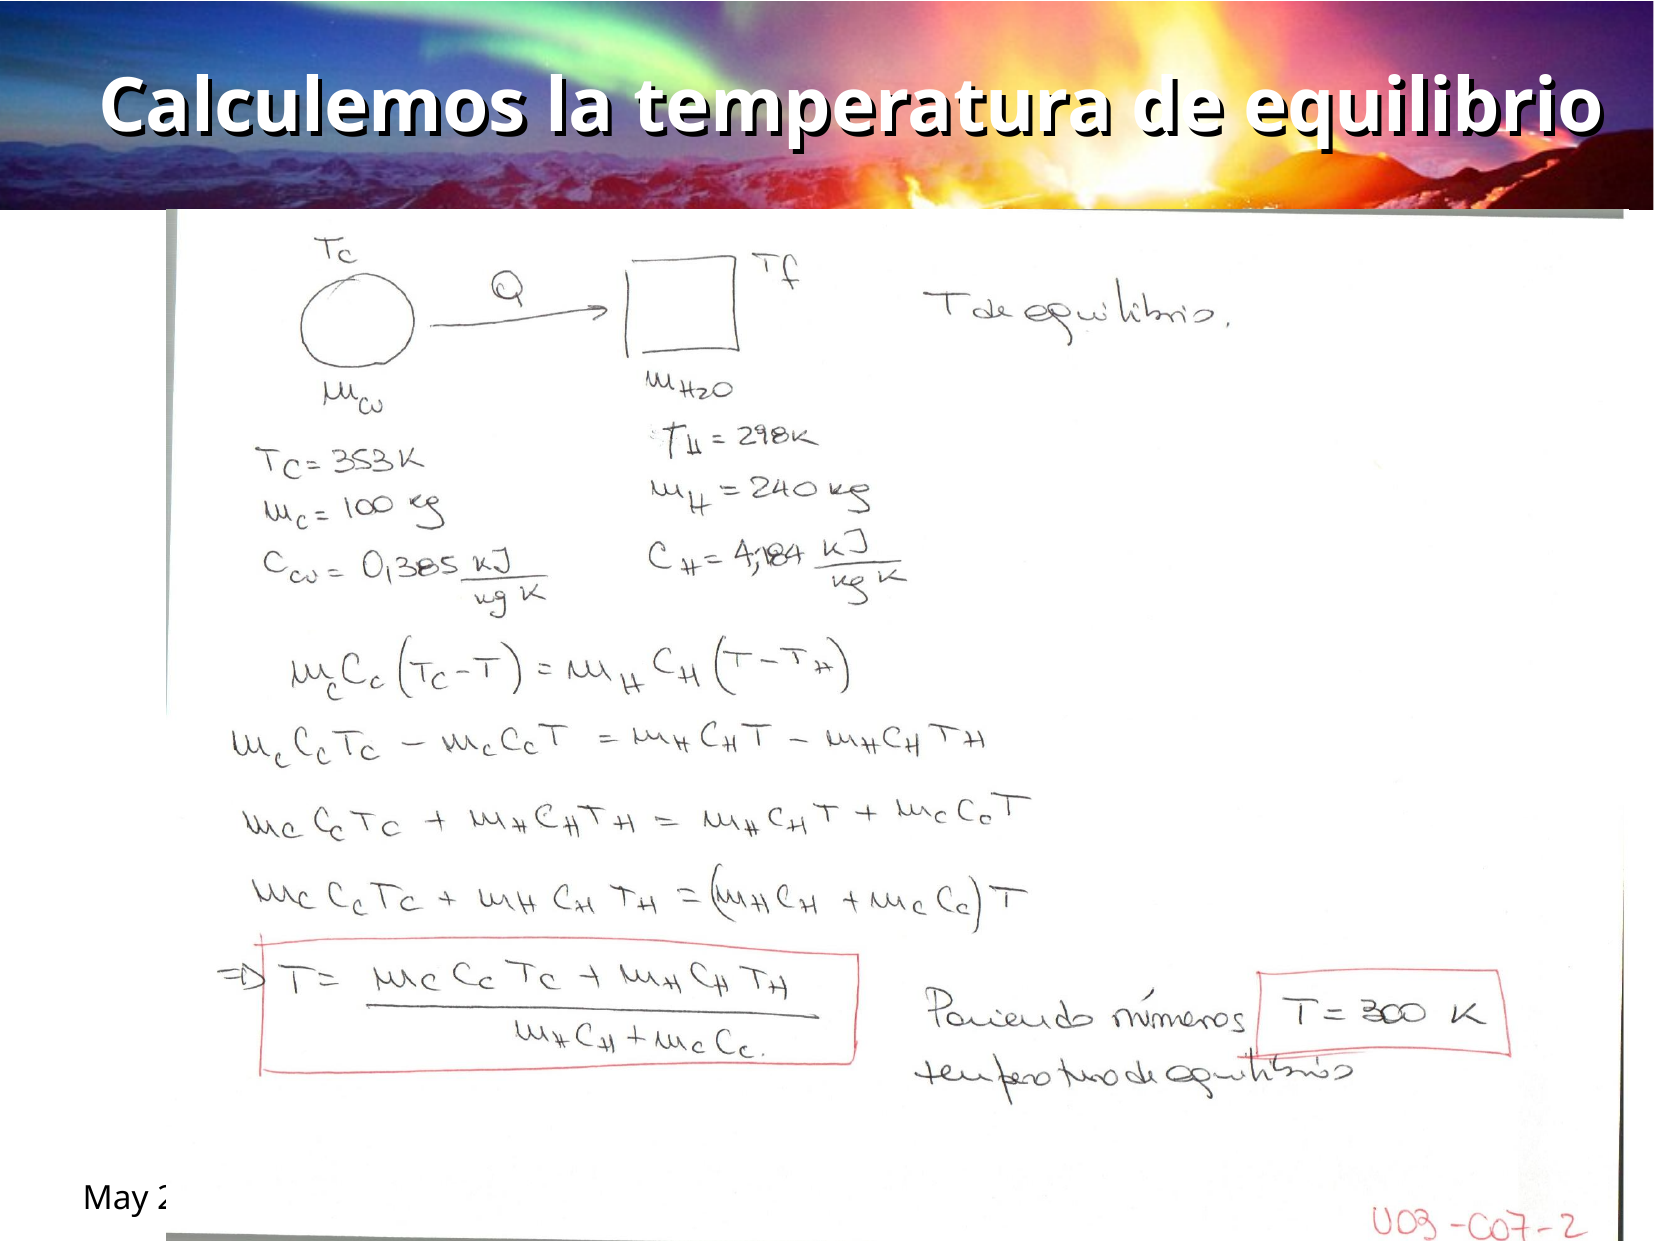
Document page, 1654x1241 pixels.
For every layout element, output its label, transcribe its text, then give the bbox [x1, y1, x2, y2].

title Calculemos la temperatura de equilibrio [45, 15, 1606, 191]
picture [0, 1, 1654, 1241]
